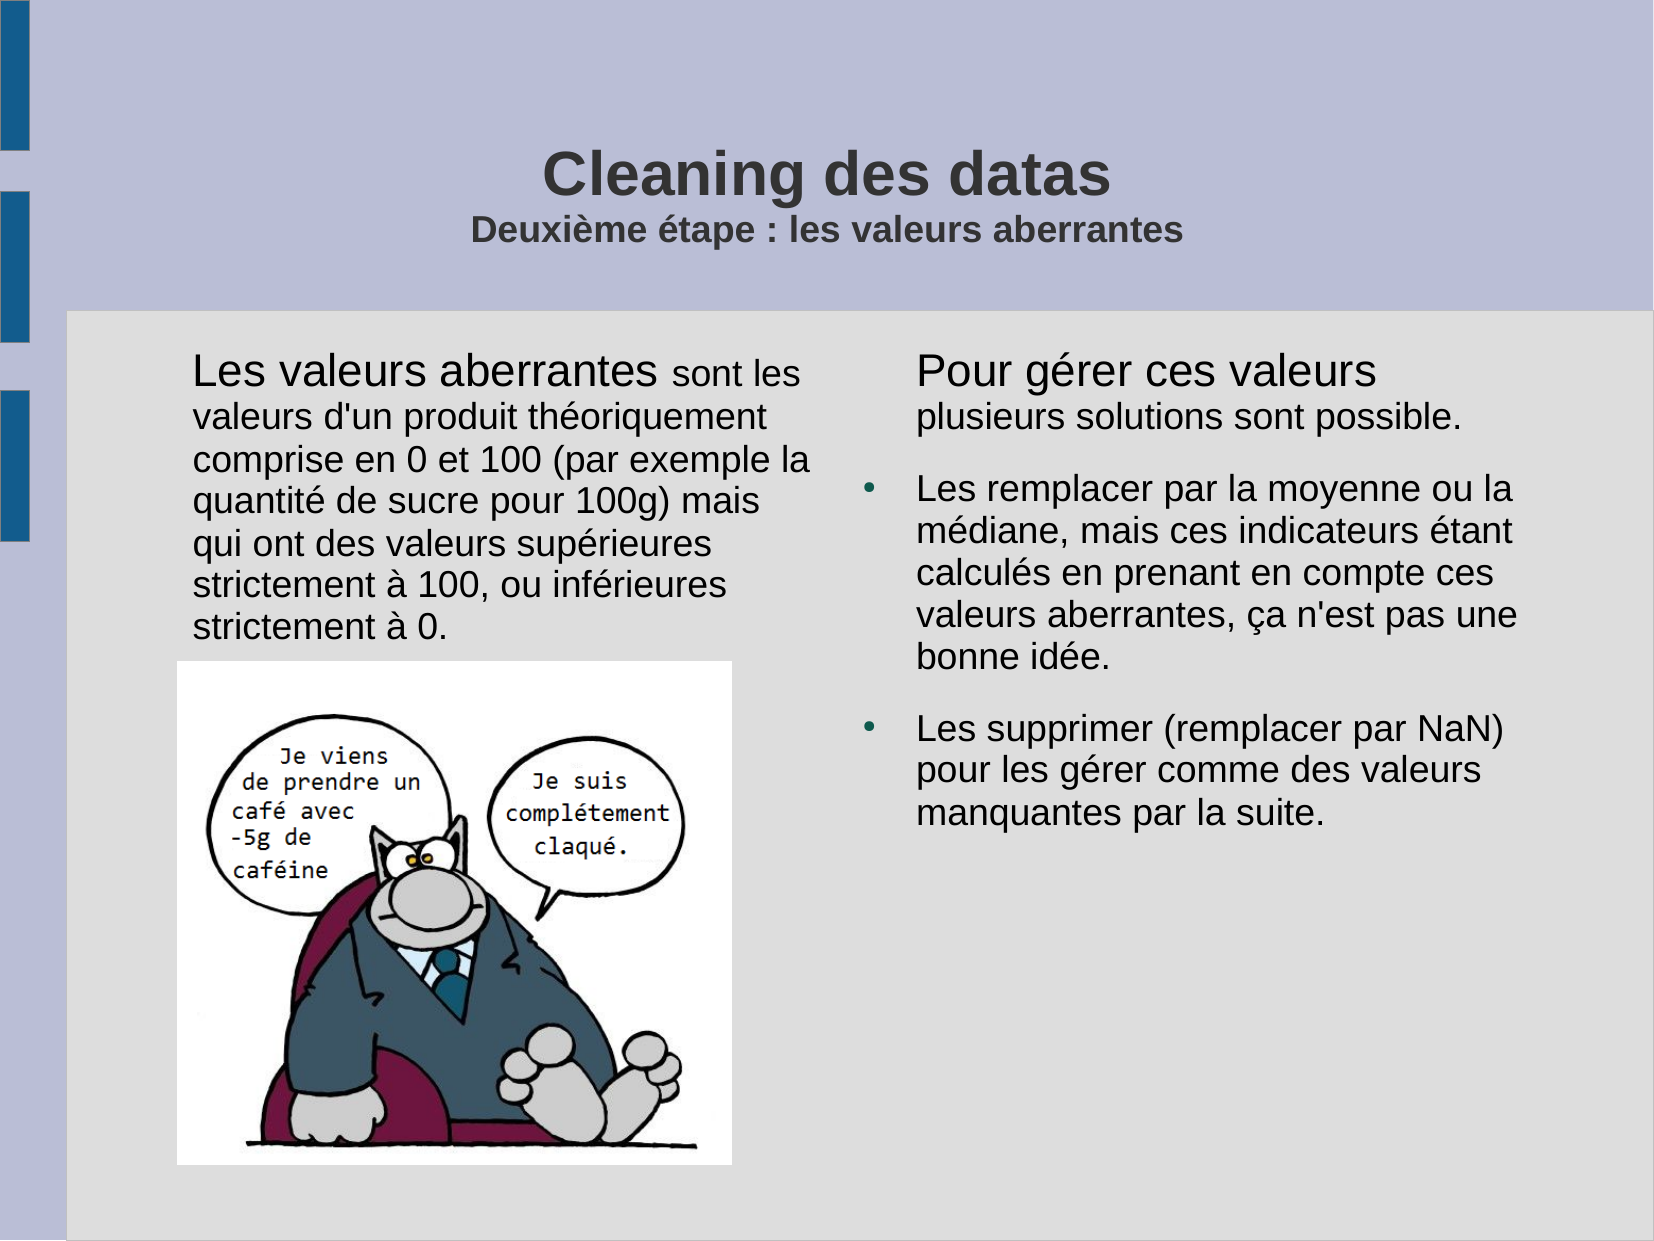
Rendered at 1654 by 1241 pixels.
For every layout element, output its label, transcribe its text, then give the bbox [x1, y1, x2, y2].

title Cleaning des datas Deuxième étape : les valeurs aberrantes [121, 91, 1534, 299]
picture [177, 661, 732, 1165]
list Pour gérer ces valeurs plusieurs solutions sont possible. Les remplacer par la moyenne ou la médiane, mais ces indicateurs étant calculés en prenant en compte ces valeurs aberrantes, ça n'est pas une bonne idée. Les supprimer (remplacer par NaN) pour les gérer comme des valeurs manquantes par la suite. [845, 344, 1535, 1127]
list Les valeurs aberrantes sont les valeurs d'un produit théoriquement comprise en 0 et 100 (par exemple la quantité de sucre pour 100g) mais qui ont des valeurs supérieures strictement à 100, ou inférieures strictement à 0. [121, 344, 811, 1127]
